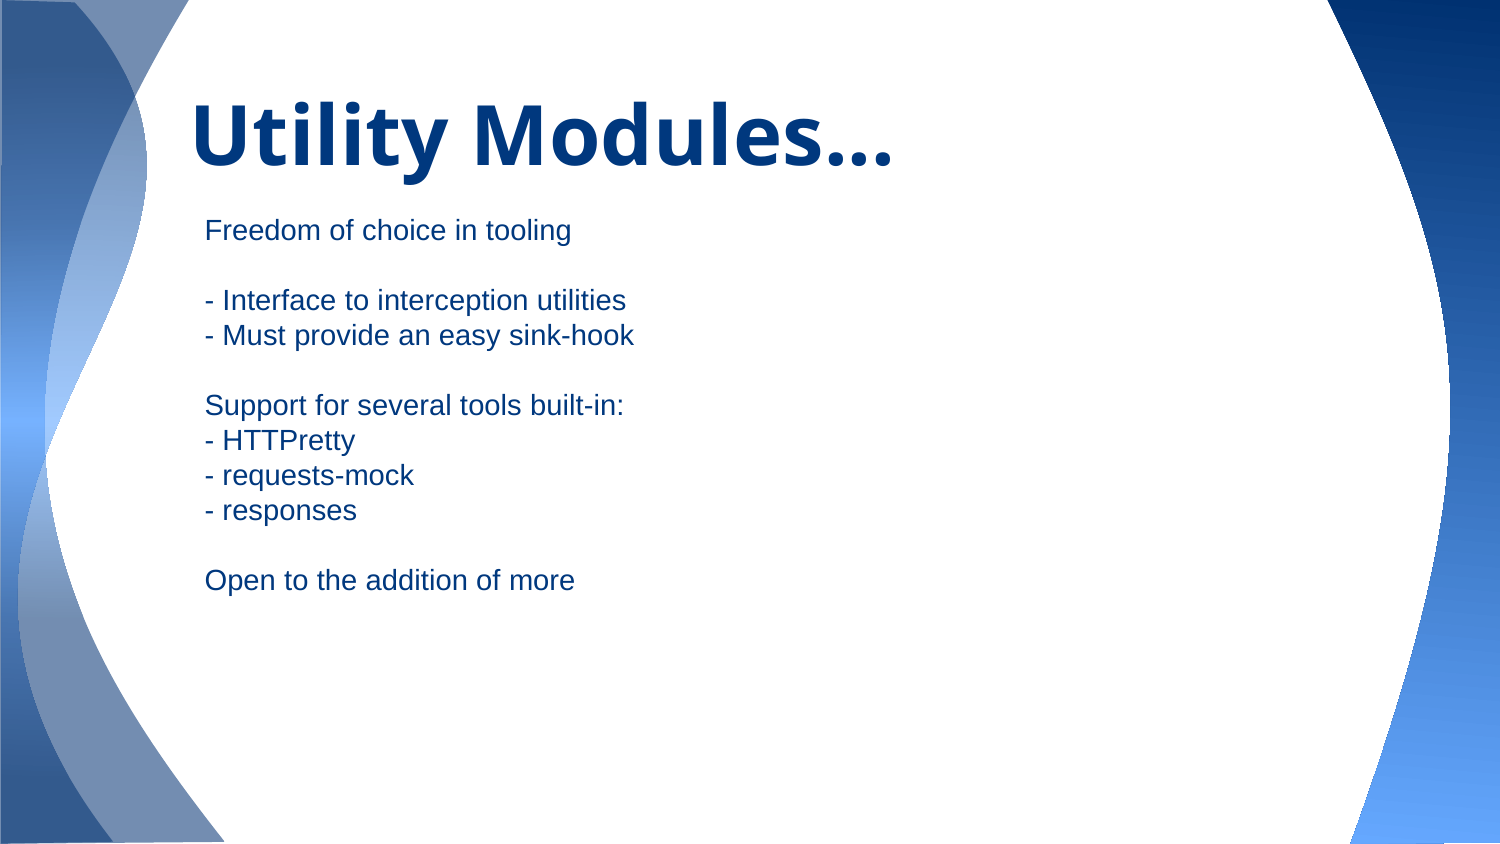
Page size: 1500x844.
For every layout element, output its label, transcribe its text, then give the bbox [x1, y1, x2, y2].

text_box Freedom of choice in tooling - Interface to interception utilities - Must provide an easy sink-hook Support for several tools built-in: - HTTPretty - requests-mock - responses Open to the addition of more [189, 196, 943, 768]
title Utility Modules... [174, 33, 1474, 197]
